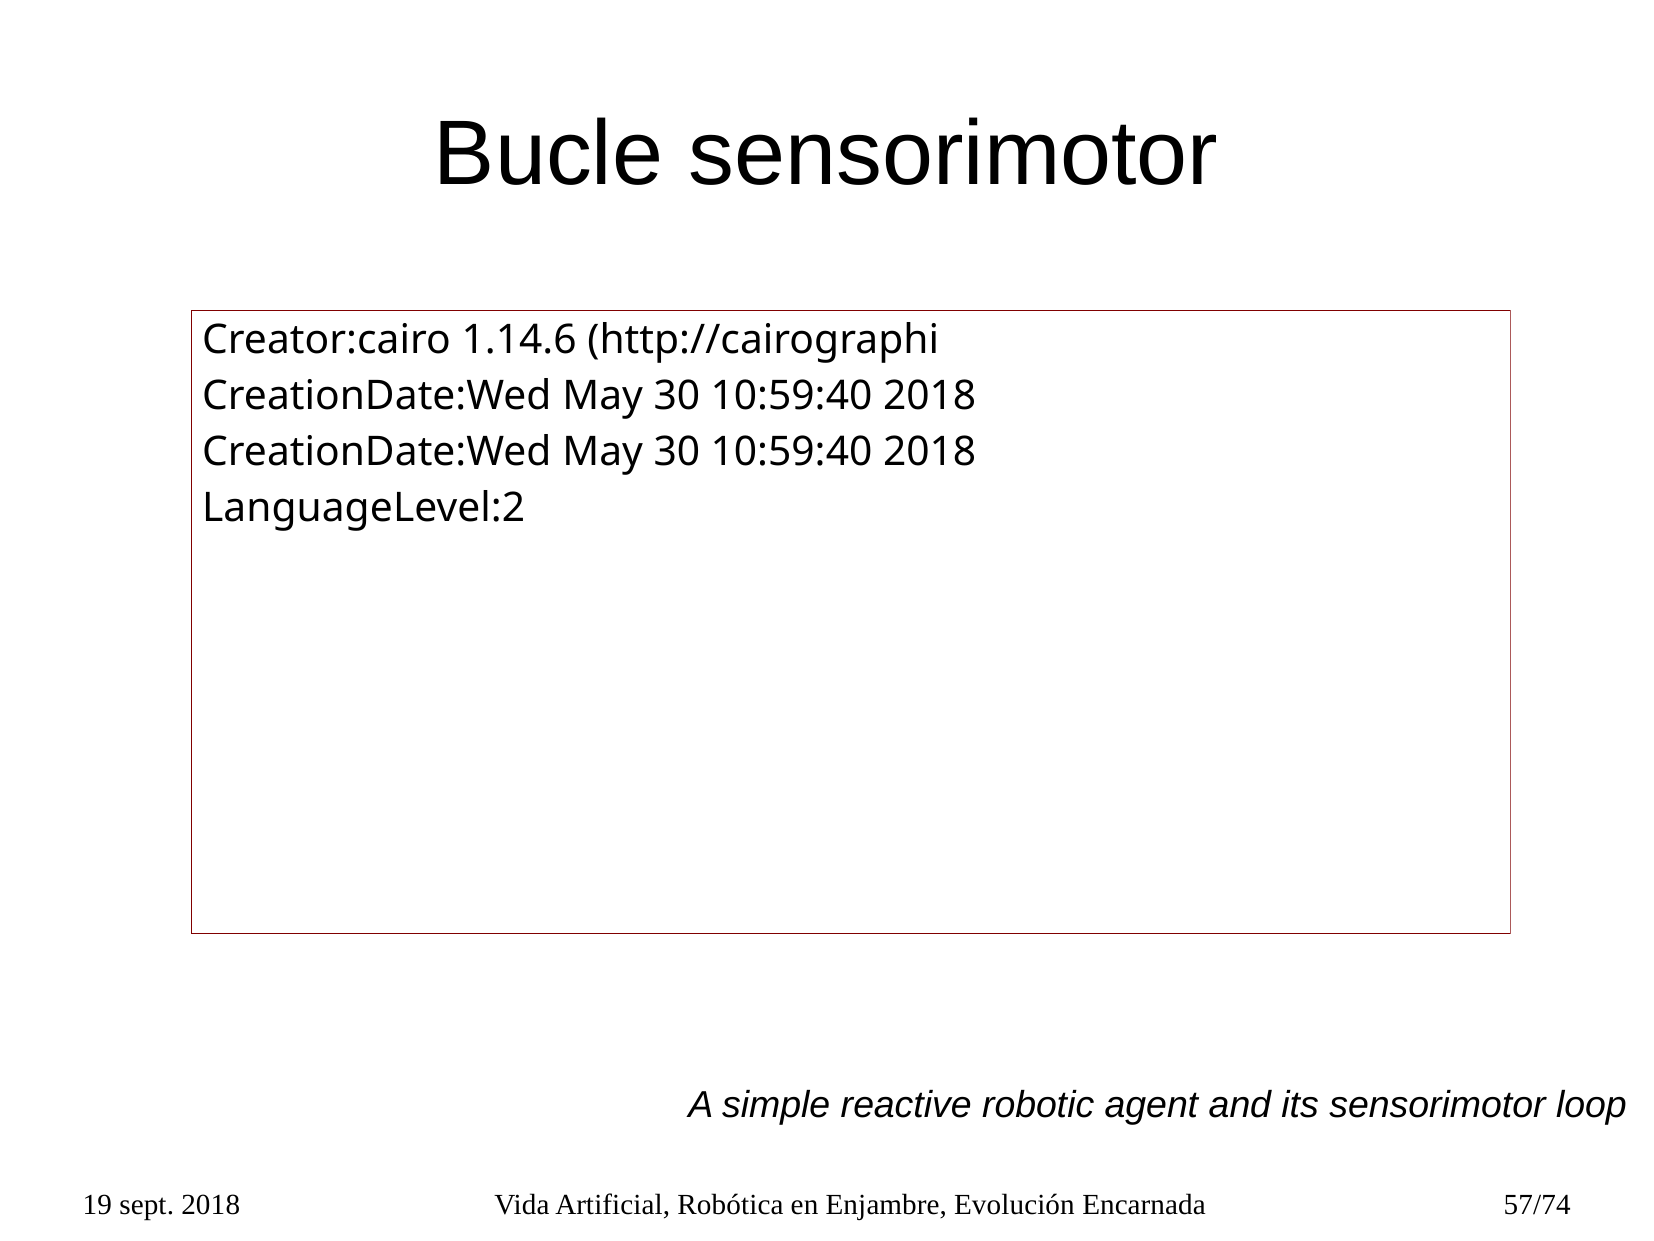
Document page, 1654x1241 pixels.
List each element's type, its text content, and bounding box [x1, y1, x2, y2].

title Bucle sensorimotor [82, 49, 1571, 257]
picture [188, 307, 1511, 934]
text_box A simple reactive robotic agent and its sensorimotor loop [177, 1076, 1642, 1133]
